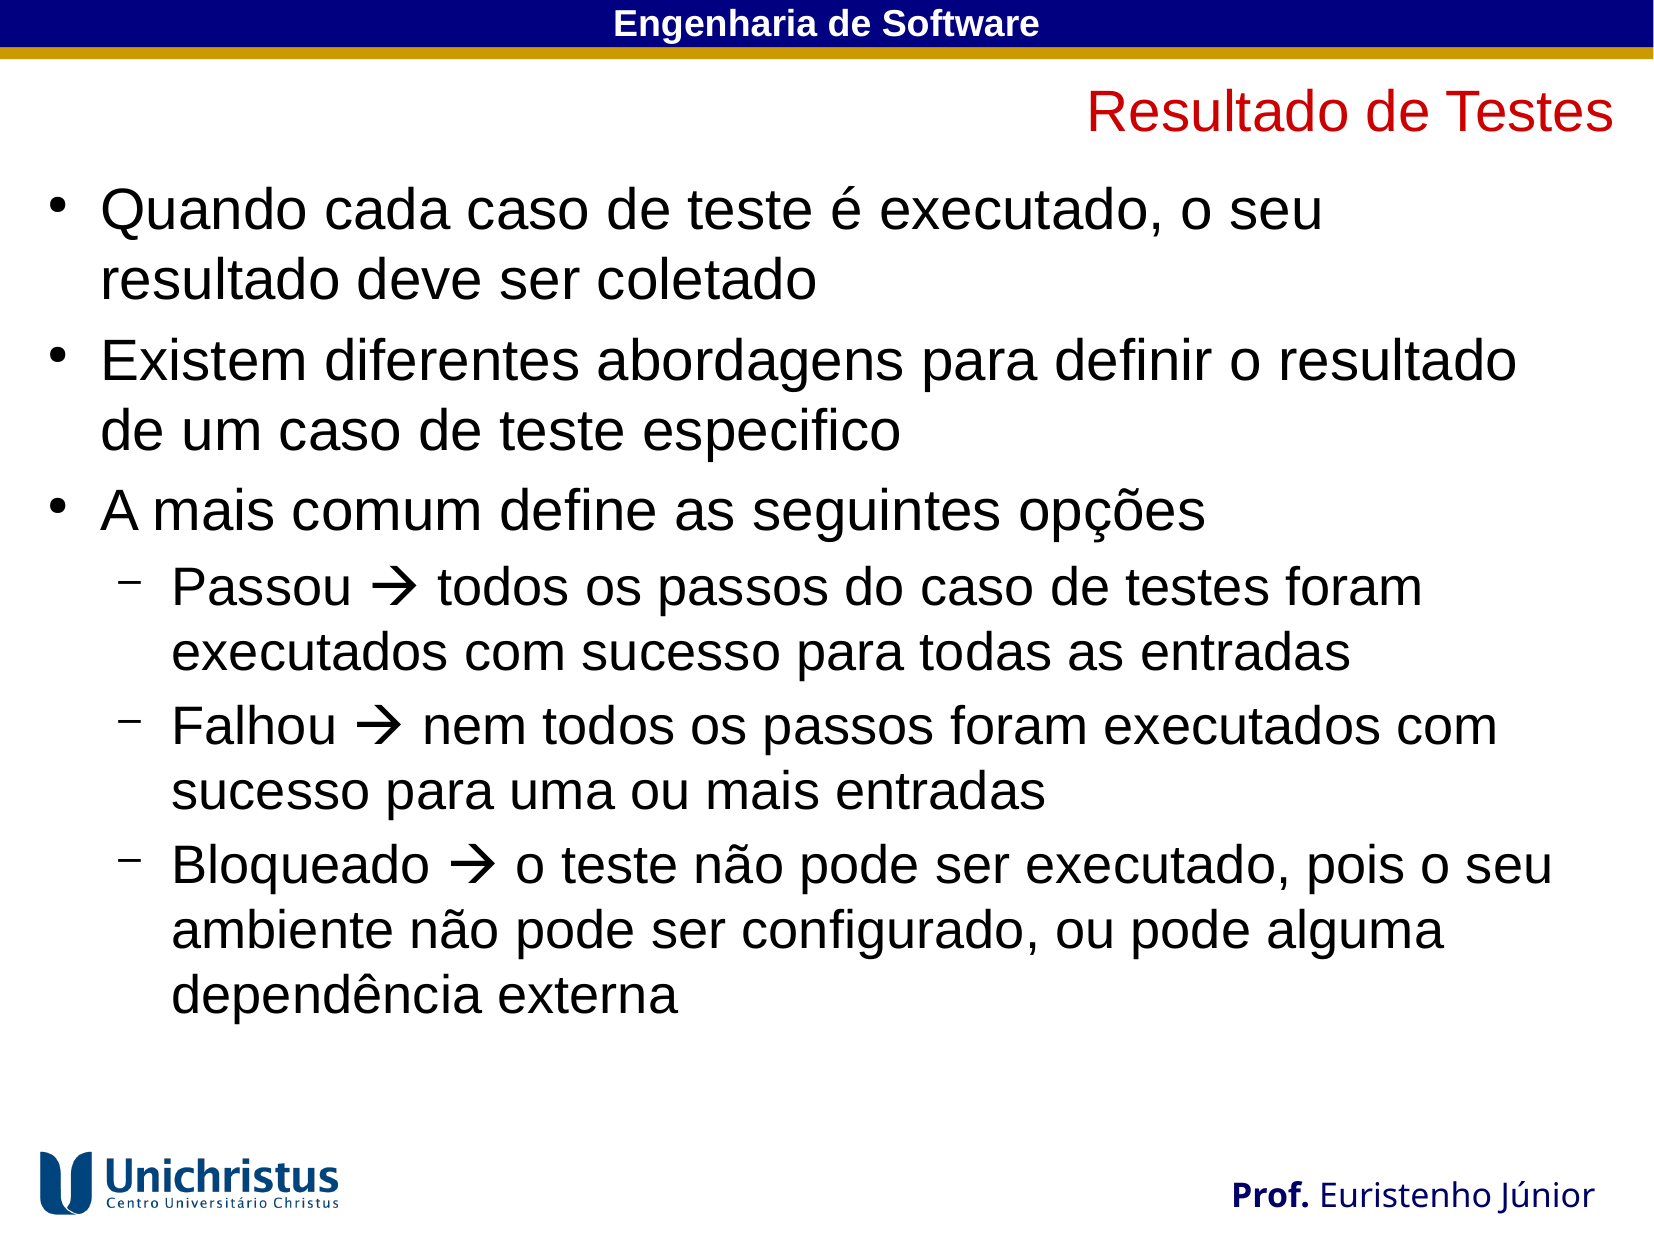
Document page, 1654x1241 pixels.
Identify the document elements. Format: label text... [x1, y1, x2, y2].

picture [35, 1148, 343, 1217]
text_box Resultado de Testes [1072, 70, 1630, 178]
text_box Prof. Euristenho Júnior [1216, 1163, 1654, 1224]
text_box Engenharia de Software [0, 0, 1654, 48]
list Quando cada caso de teste é executado, o seu resultado deve ser coletado Existem diferentes abordagens para definir o resultado de um caso de teste especifico A mais comum define as seguintes opções Passou  todos os passos do caso de testes foram executados com sucesso para todas as entradas Falhou  nem todos os passos foram executados com sucesso para uma ou mais entradas Bloqueado  o teste não pode ser executado, pois o seu ambiente não pode ser configurado, ou pode alguma dependência externa [14, 163, 1571, 1033]
text_box [0, 48, 1654, 60]
